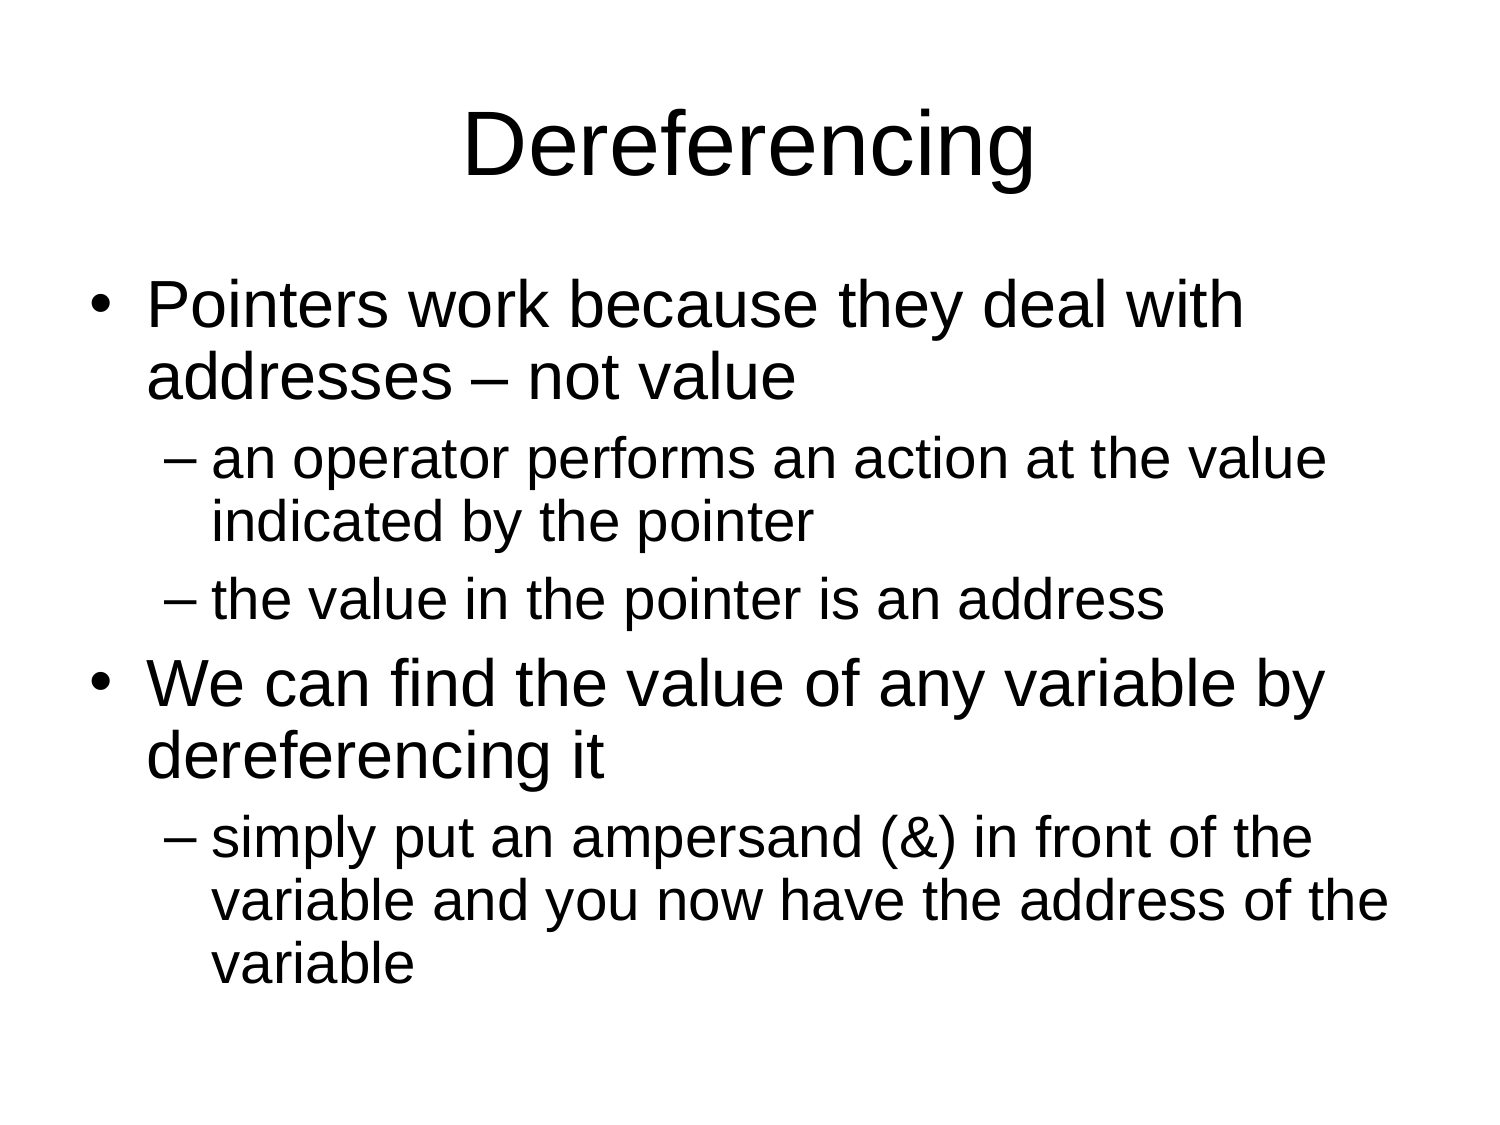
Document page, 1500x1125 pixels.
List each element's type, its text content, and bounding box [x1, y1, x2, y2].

list Pointers work because they deal with addresses – not value an operator performs an action at the value indicated by the pointer the value in the pointer is an address We can find the value of any variable by dereferencing it simply put an ampersand (&) in front of the variable and you now have the address of the variable [75, 262, 1426, 1005]
title Dereferencing [75, 45, 1426, 233]
